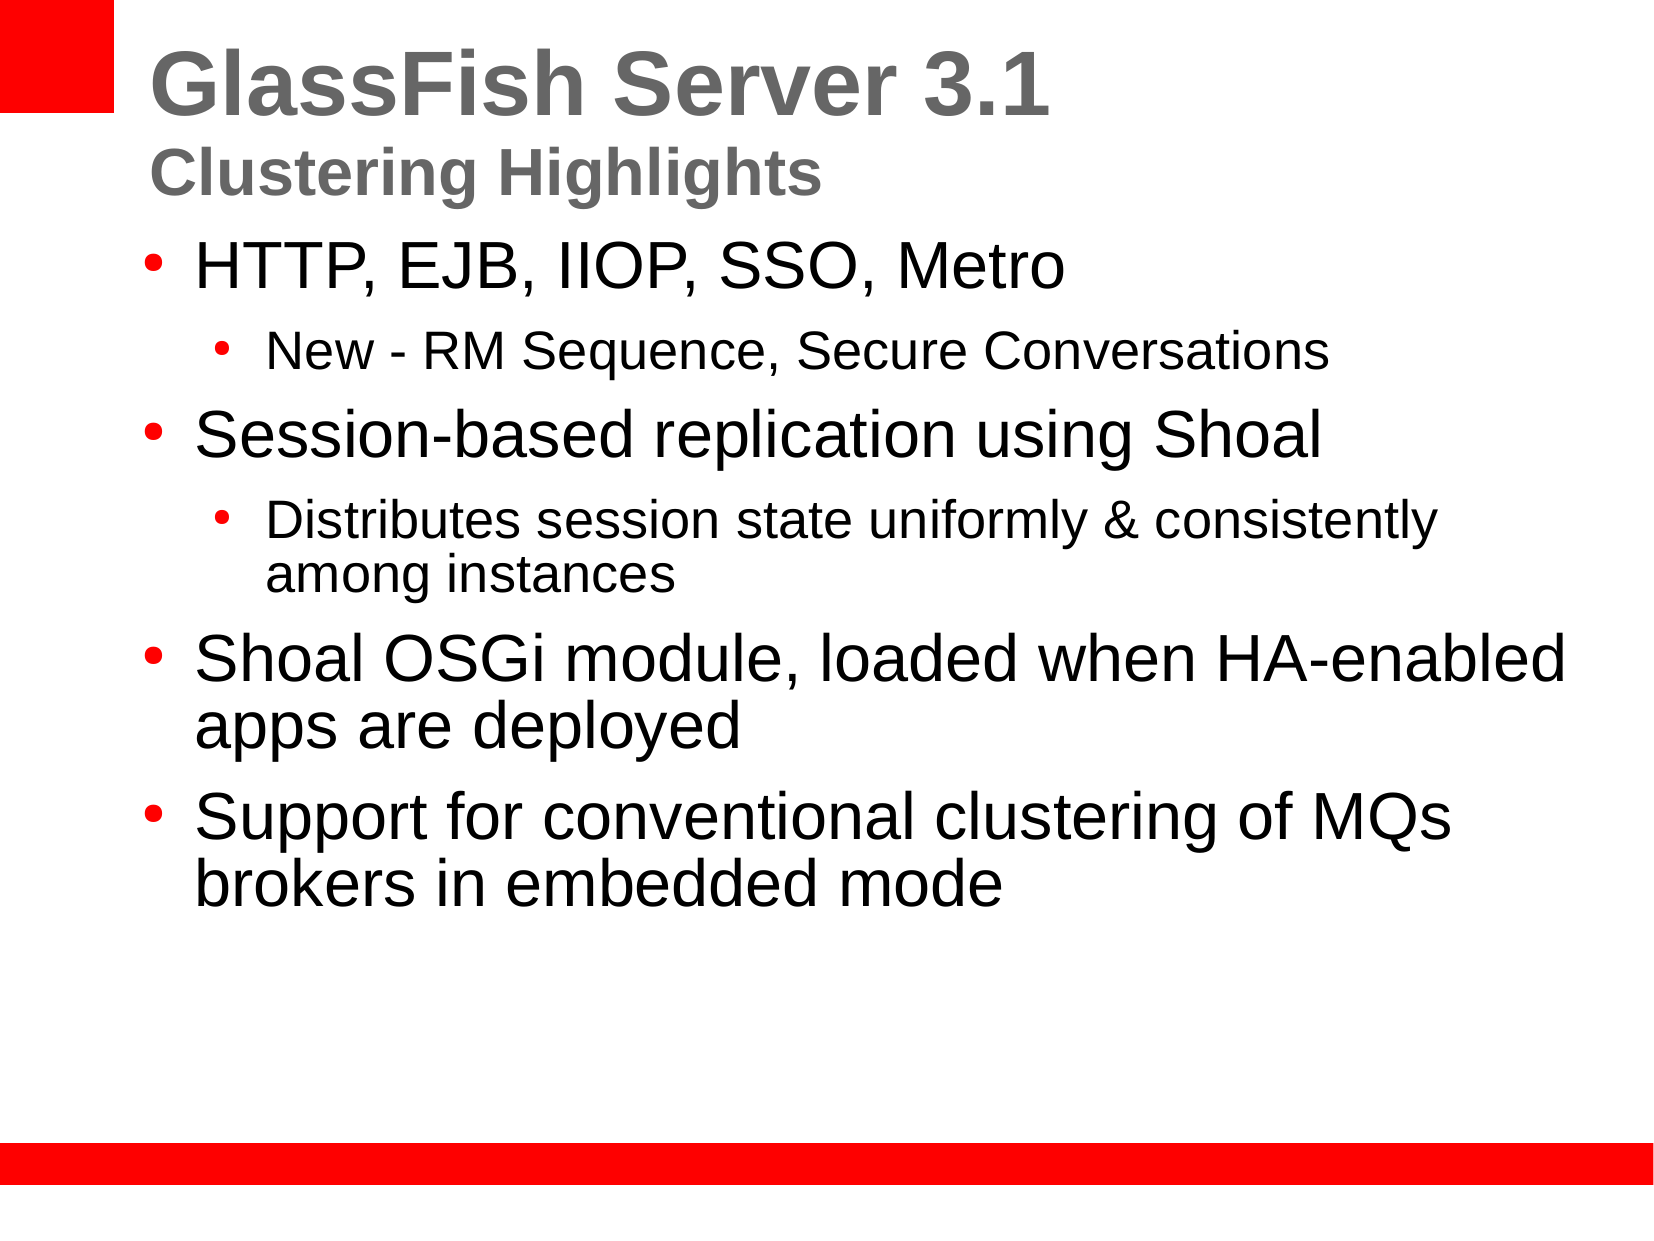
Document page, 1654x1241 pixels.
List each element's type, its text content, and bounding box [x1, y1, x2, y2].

title GlassFish Server 3.1 Clustering Highlights [149, 32, 1595, 211]
picture [0, 0, 114, 113]
picture [0, 1143, 1654, 1185]
list HTTP, EJB, IIOP, SSO, Metro New - RM Sequence, Secure Conversations Session-based replication using Shoal Distributes session state uniformly & consistently among instances Shoal OSGi module, loaded when HA-enabled apps are deployed Support for conventional clustering of MQs brokers in embedded mode [124, 234, 1613, 1077]
